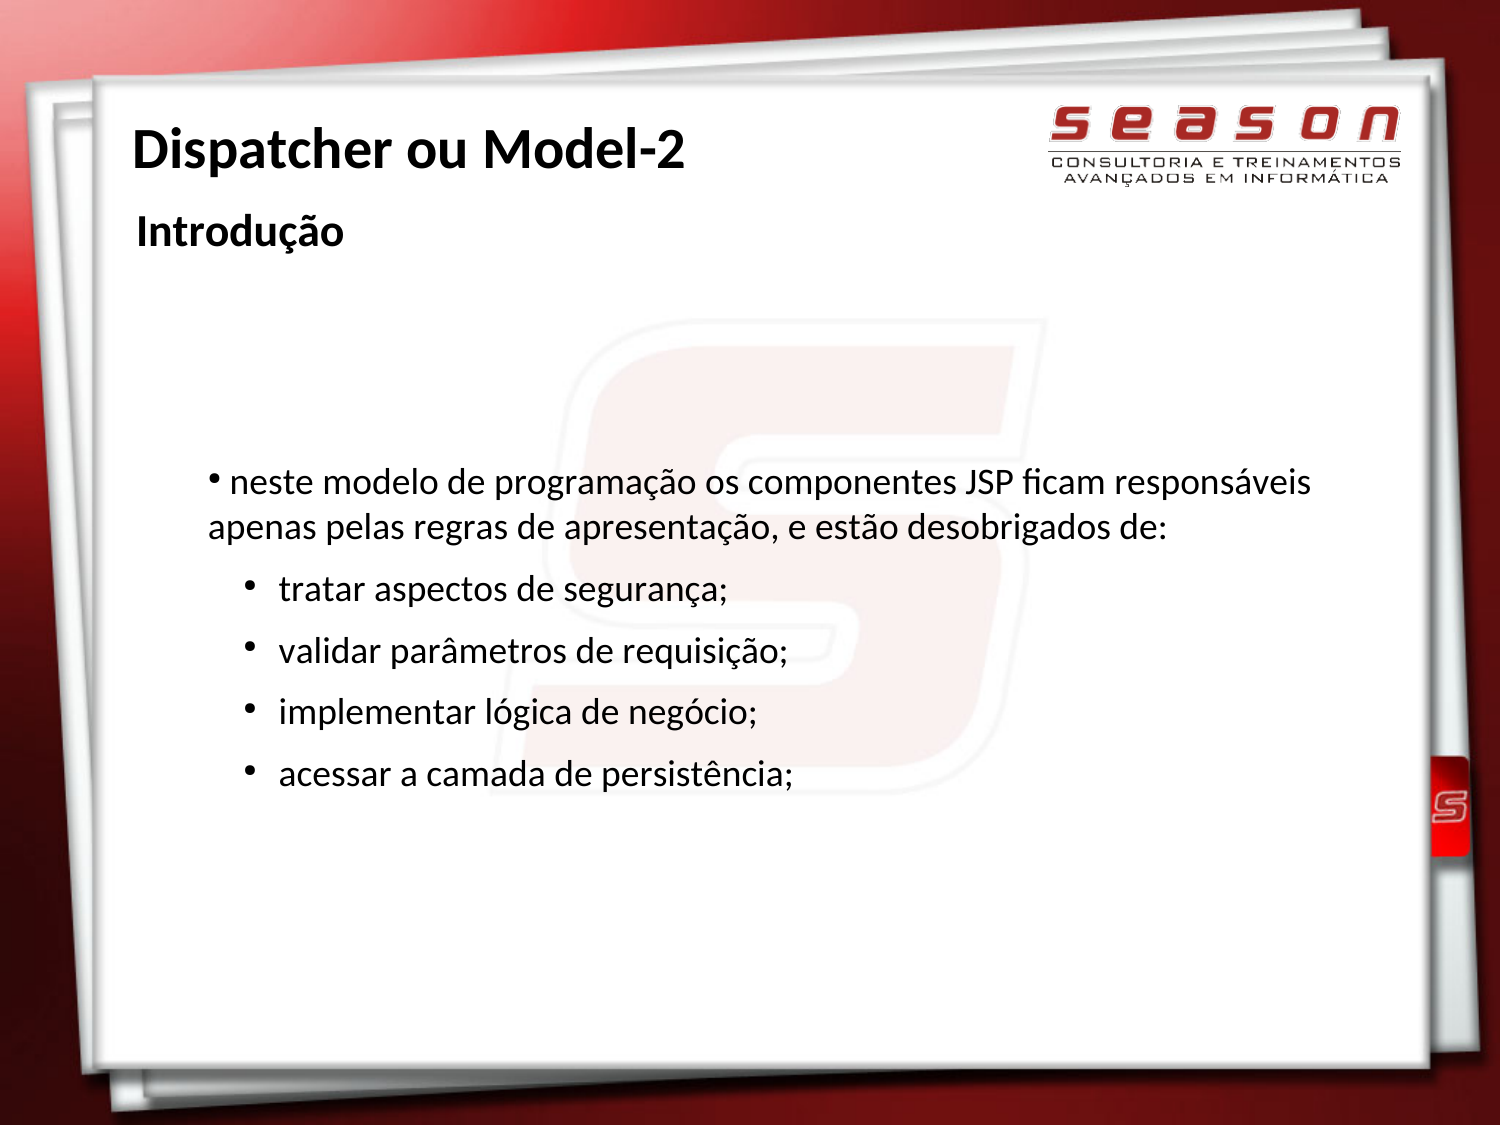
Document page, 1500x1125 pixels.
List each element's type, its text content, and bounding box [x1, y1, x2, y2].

text_box neste modelo de programação os componentes JSP ficam responsáveis apenas pelas regras de apresentação, e estão desobrigados de: tratar aspectos de segurança; validar parâmetros de requisição; implementar lógica de negócio; acessar a camada de persistência; [207, 357, 1328, 894]
picture [0, 0, 1500, 1125]
text_box Introdução [119, 200, 1240, 256]
title Dispatcher ou Model-2 [118, 33, 1394, 257]
